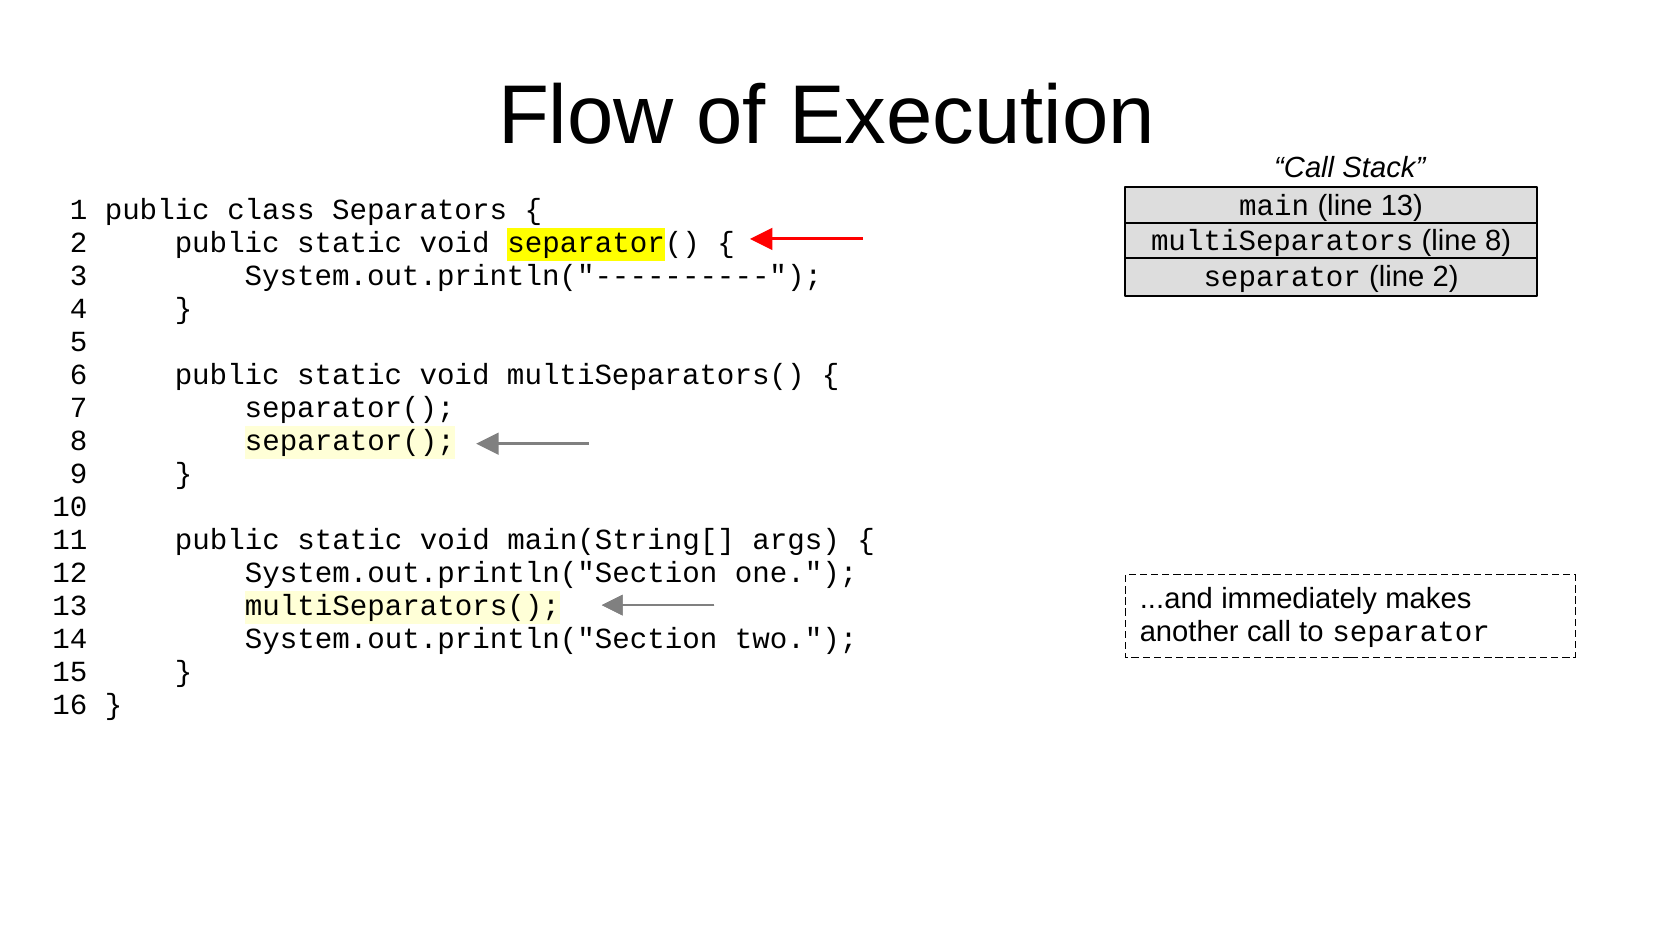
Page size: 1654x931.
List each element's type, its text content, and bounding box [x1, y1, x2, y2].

text_box “Call Stack” [1259, 144, 1441, 187]
title Flow of Execution [82, 37, 1571, 193]
text_box separator (line 2) [1124, 258, 1538, 296]
text_box ...and immediately makes another call to separator [1125, 574, 1576, 658]
text_box multiSeparators (line 8) [1124, 222, 1538, 258]
text_box main (line 13) [1124, 187, 1538, 222]
text_box 1 public class Separators { 2 public static void separator() { 3 System.out.println("----------"); 4 } 5 6 public static void multiSeparators() { 7 separator(); 8 separator(); 9 } 10 11 public static void main(String[] args) { 12 System.out.println("Section one."); 13 multiSeparators(); 14 System.out.println("Section two."); 15 } 16 } [37, 187, 893, 731]
